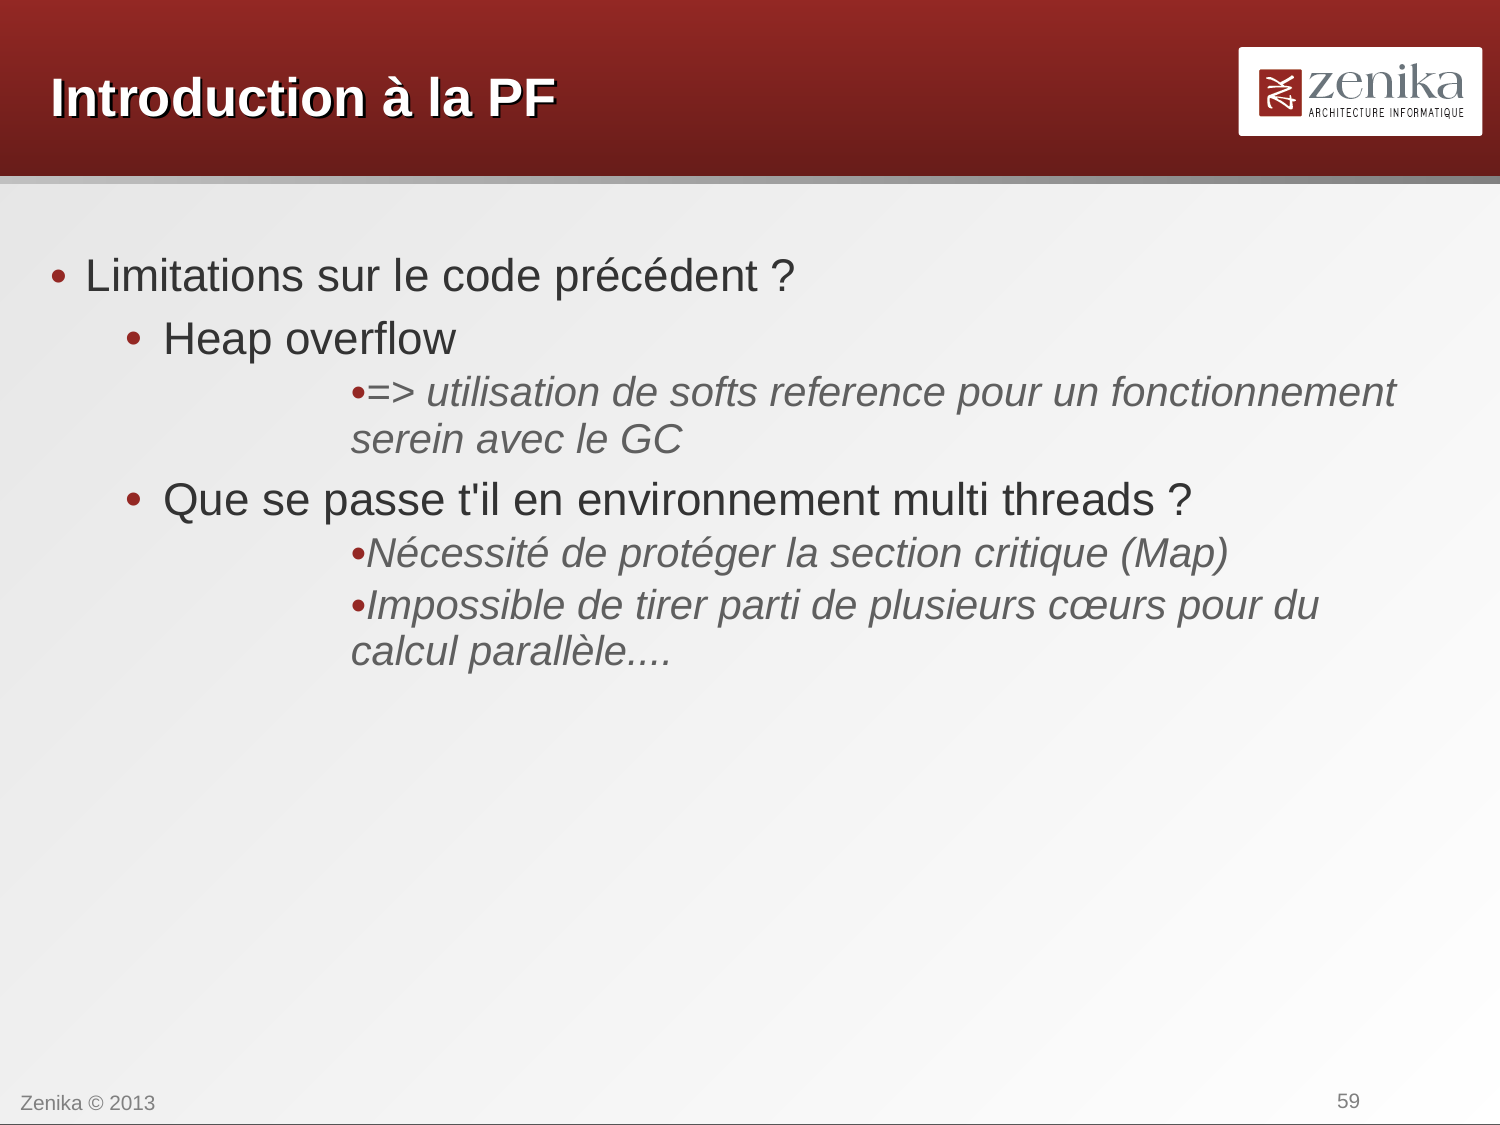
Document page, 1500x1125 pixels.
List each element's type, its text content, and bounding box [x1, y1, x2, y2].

list Limitations sur le code précédent ? Heap overflow => utilisation de softs reference pour un fonctionnement serein avec le GC Que se passe t'il en environnement multi threads ? Nécessité de protéger la section critique (Map) Impossible de tirer parti de plusieurs cœurs pour du calcul parallèle.... [50, 249, 1435, 1079]
picture [1257, 58, 1464, 125]
title Introduction à la PF [50, 15, 1206, 180]
